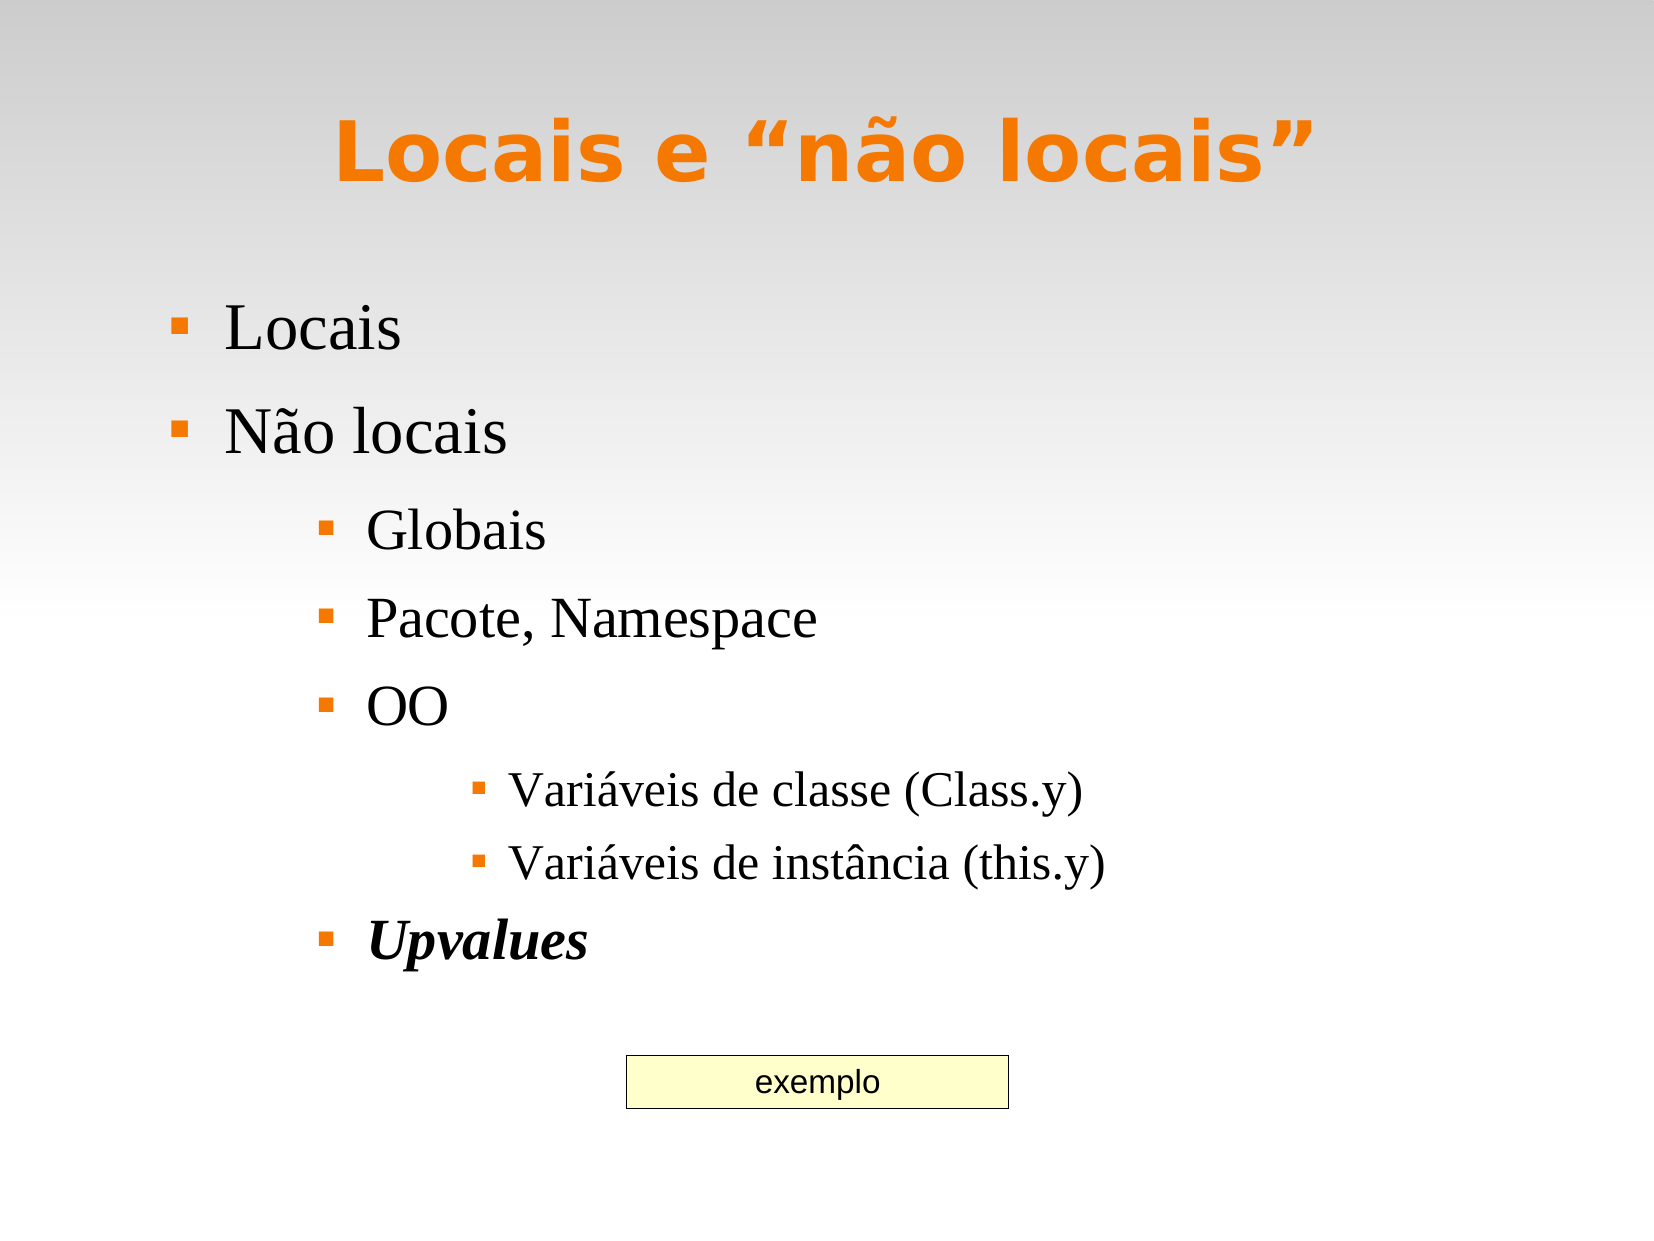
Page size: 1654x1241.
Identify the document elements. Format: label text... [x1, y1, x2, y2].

title Locais e “não locais” [82, 49, 1571, 257]
list Locais Não locais Globais Pacote, Namespace OO Variáveis de classe (Class.y) Variáveis de instância (this.y) Upvalues [82, 290, 1571, 1109]
text_box exemplo [626, 1055, 1009, 1109]
